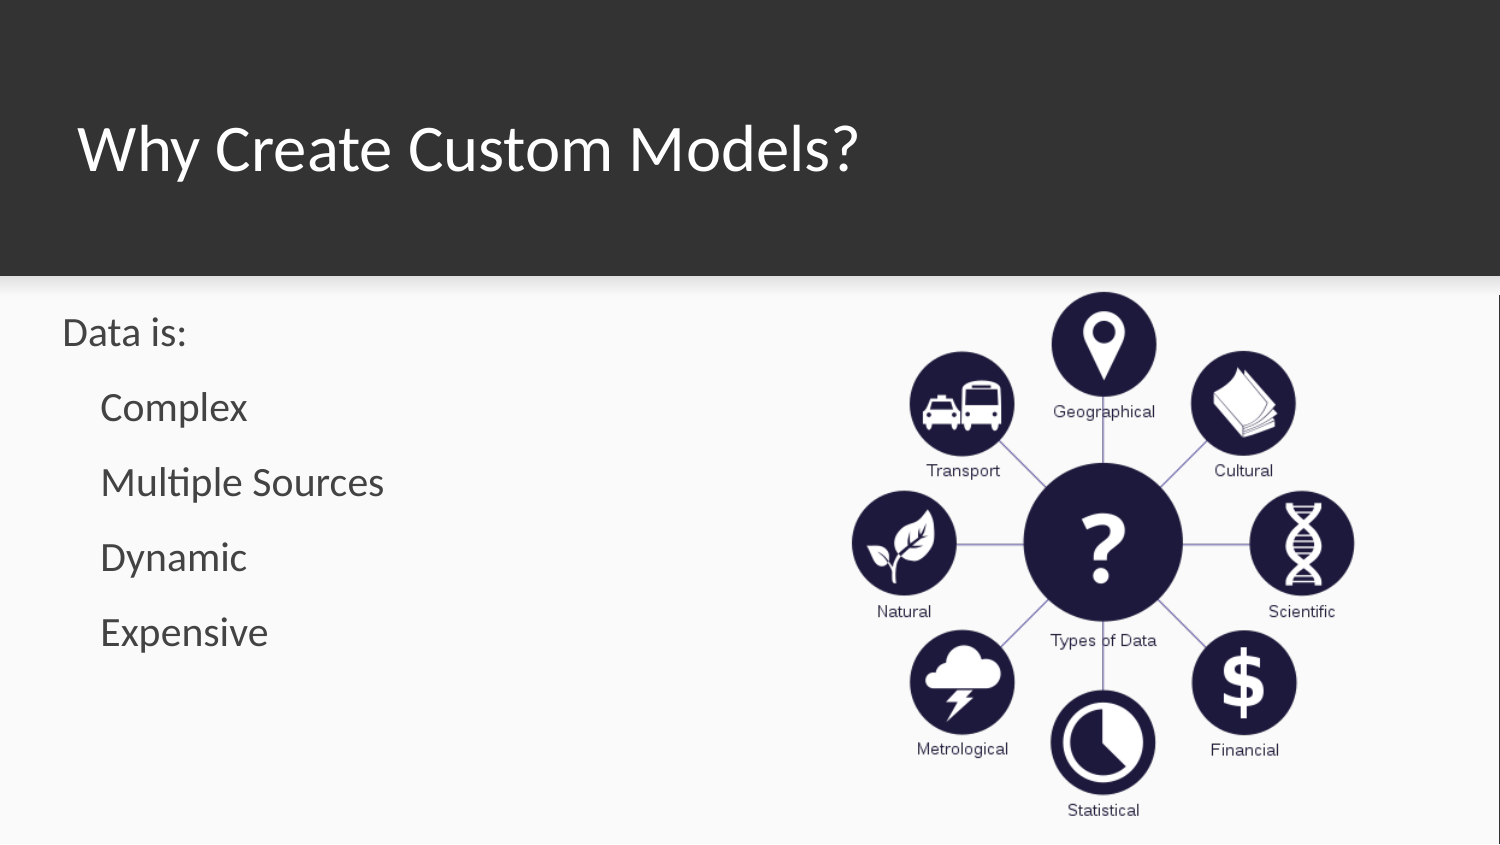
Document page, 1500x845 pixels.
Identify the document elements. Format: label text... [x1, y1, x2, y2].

list Data is: Complex Multiple Sources Dynamic Expensive [62, 315, 751, 760]
picture [840, 280, 1366, 828]
title Why Create Custom Models? [77, 121, 1427, 200]
